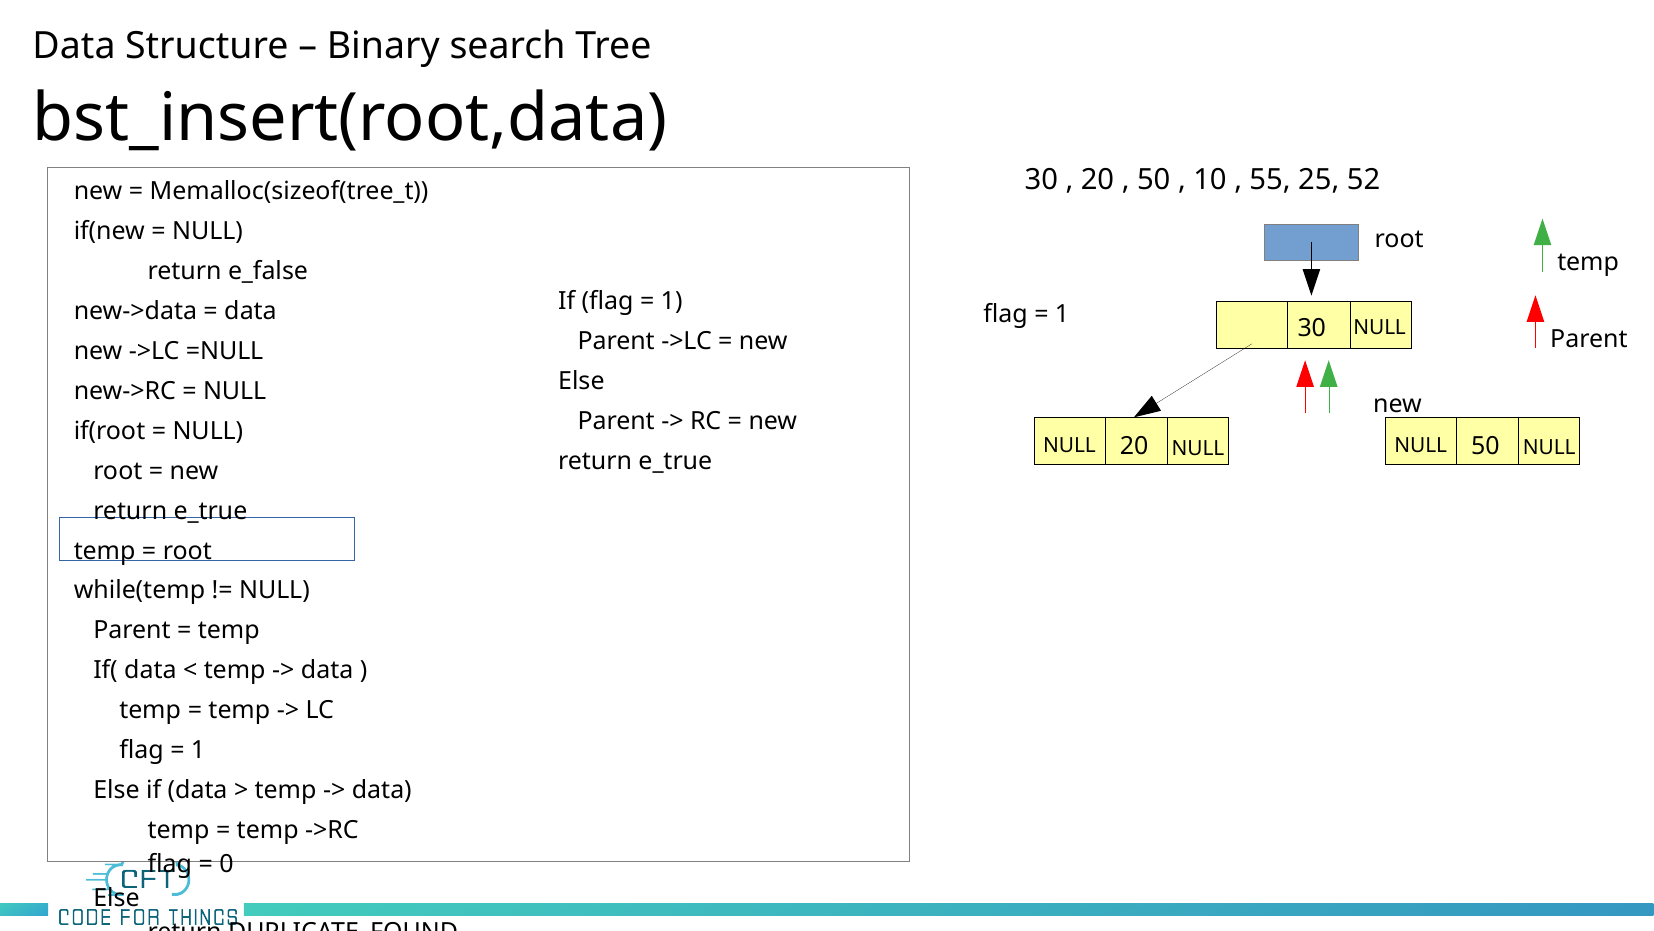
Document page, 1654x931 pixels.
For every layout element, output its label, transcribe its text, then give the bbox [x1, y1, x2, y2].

text_box NULL [1338, 304, 1430, 344]
text_box 20 [1105, 420, 1167, 465]
text_box 30 [1282, 302, 1345, 347]
text_box NULL [1156, 425, 1241, 465]
text_box new [1358, 377, 1440, 423]
text_box NULL [1508, 425, 1592, 465]
text_box [1288, 344, 1350, 349]
text_box [1216, 301, 1287, 349]
picture [59, 866, 237, 925]
text_box [1264, 224, 1359, 261]
text_box [1351, 344, 1412, 349]
text_box new = Memalloc(sizeof(tree_t)) if(new = NULL) return e_false new->data = data new ->LC =NULL new->RC = NULL if(root = NULL) root = new return e_true temp = root while(temp != NULL) Parent = temp If( data < temp -> data ) temp = temp -> LC flag = 1 Else if (data > temp -> data) temp = temp ->RC flag = 0 Else return DUPLICATE_FOUND [59, 166, 603, 866]
text_box If (flag = 1) Parent ->LC = new Else Parent -> RC = new return e_true [543, 275, 863, 496]
text_box Parent [1535, 312, 1646, 358]
text_box [47, 167, 59, 862]
text_box root [1359, 212, 1440, 258]
text_box NULL [1028, 423, 1112, 463]
text_box 30 , 20 , 50 , 10 , 55, 25, 52 [1009, 141, 1536, 201]
text_box temp [1542, 236, 1638, 281]
text_box [1034, 417, 1105, 423]
title Data Structure – Binary search Tree bst_insert(root,data) [32, 12, 1184, 166]
text_box [1440, 417, 1456, 422]
text_box [603, 167, 910, 862]
text_box 50 [1456, 420, 1519, 465]
text_box flag = 1 [968, 288, 1111, 333]
text_box NULL [1379, 422, 1464, 463]
text_box [1168, 417, 1229, 425]
text_box [1519, 417, 1580, 425]
